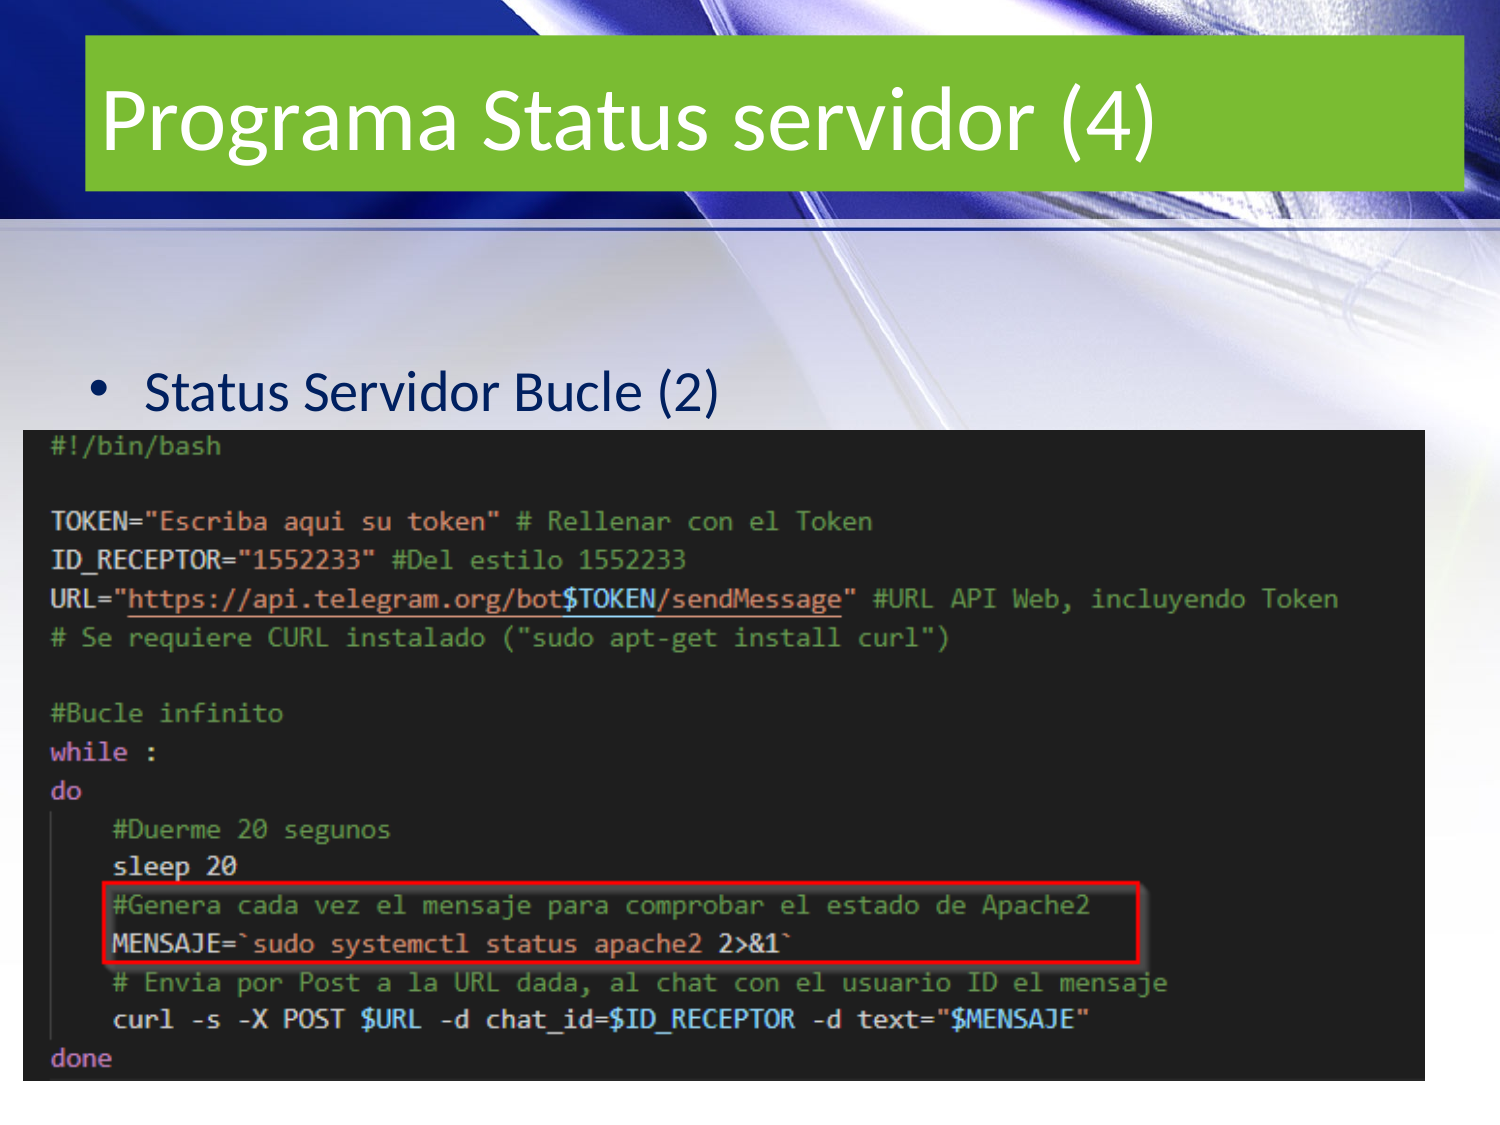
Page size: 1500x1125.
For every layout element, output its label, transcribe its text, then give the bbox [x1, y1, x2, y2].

picture [0, 0, 1500, 1125]
text_box Status Servidor Bucle (2) [73, 345, 1424, 430]
text_box Programa Status servidor (4) [85, 35, 1465, 192]
